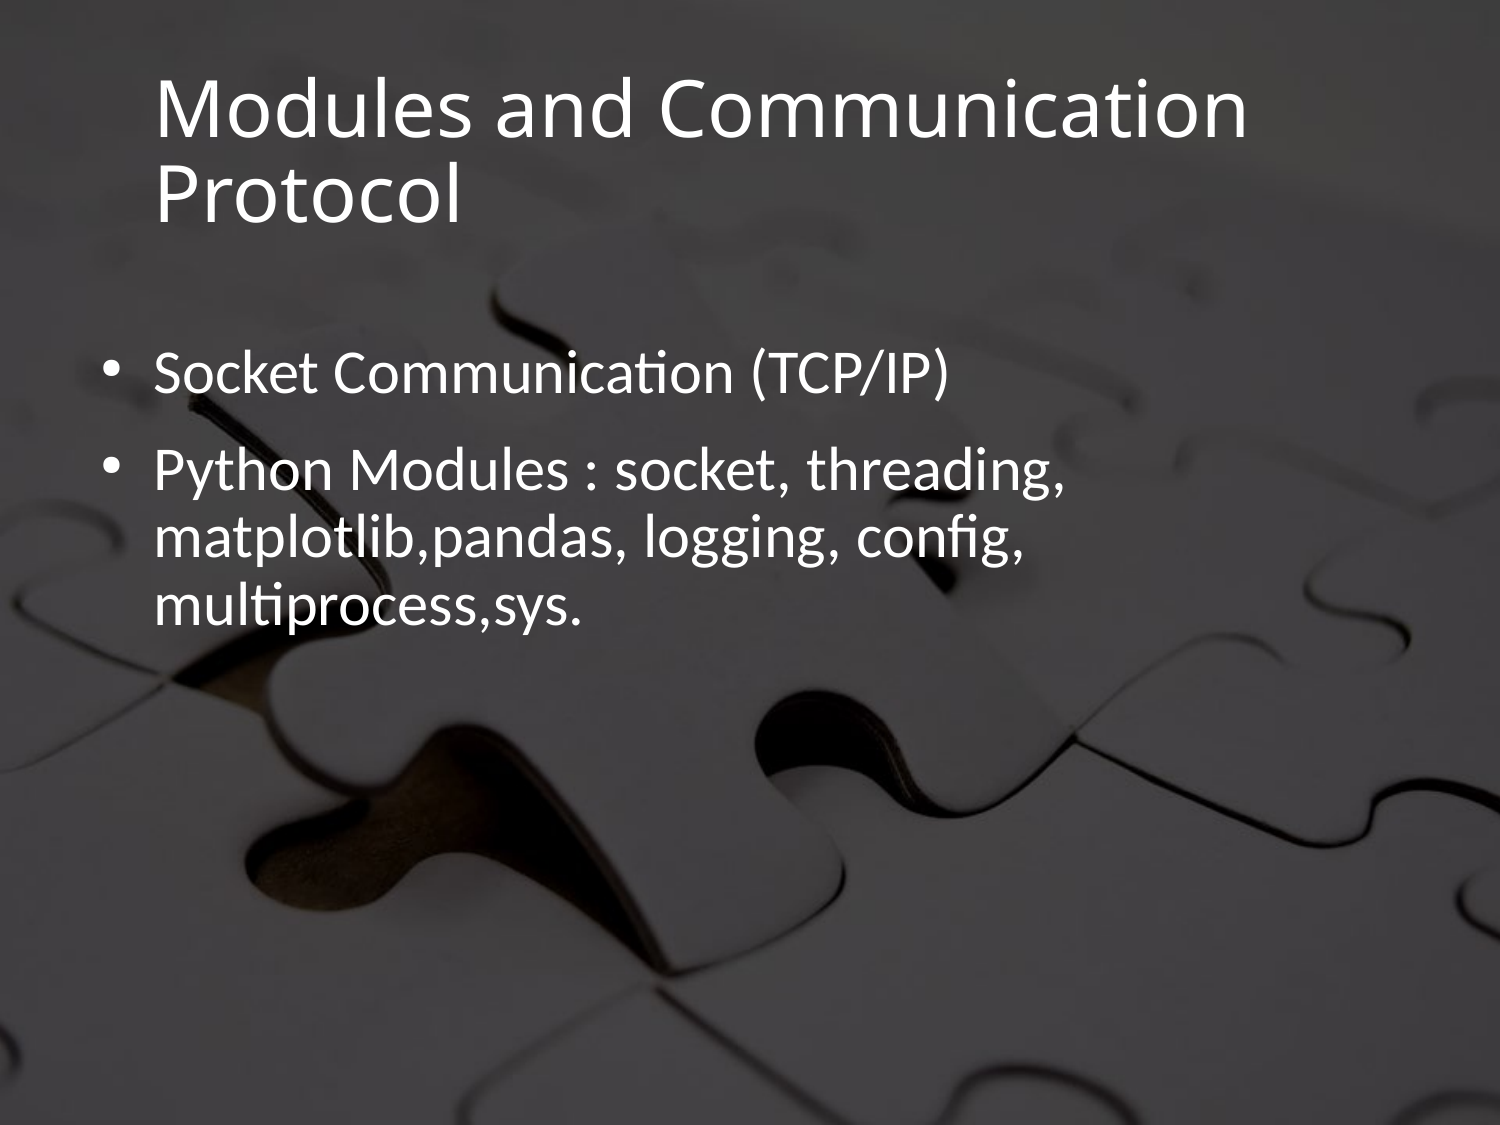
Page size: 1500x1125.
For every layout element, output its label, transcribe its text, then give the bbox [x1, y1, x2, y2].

picture [0, 0, 1500, 1125]
list Socket Communication (TCP/IP) Python Modules : socket, threading, matplotlib,pandas, logging, config, multiprocess,sys. [82, 339, 1433, 993]
title Modules and Communication Protocol [103, 45, 1397, 264]
